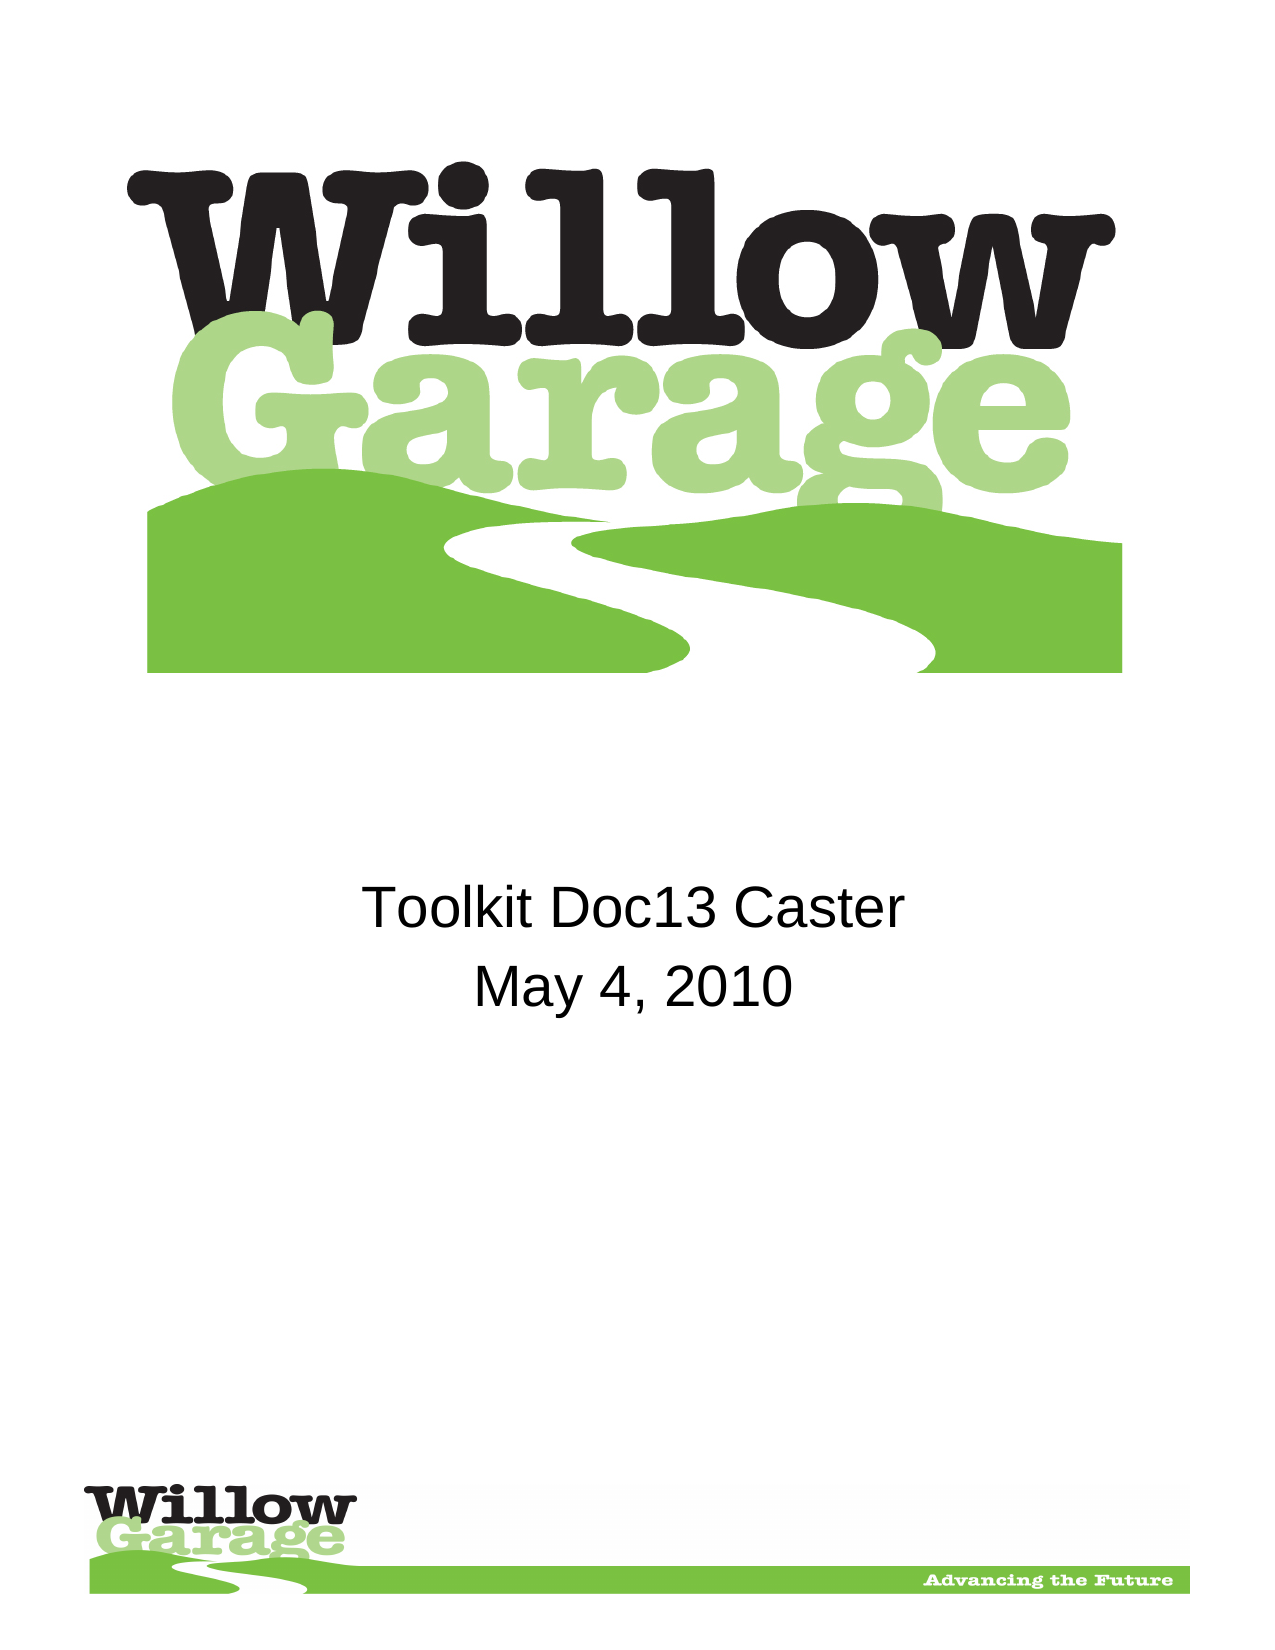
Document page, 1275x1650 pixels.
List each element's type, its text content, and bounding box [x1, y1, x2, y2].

picture [84, 1484, 1190, 1594]
list Toolkit Doc13 Caster May 4, 2010 [42, 866, 1233, 1197]
picture [42, 42, 1233, 784]
